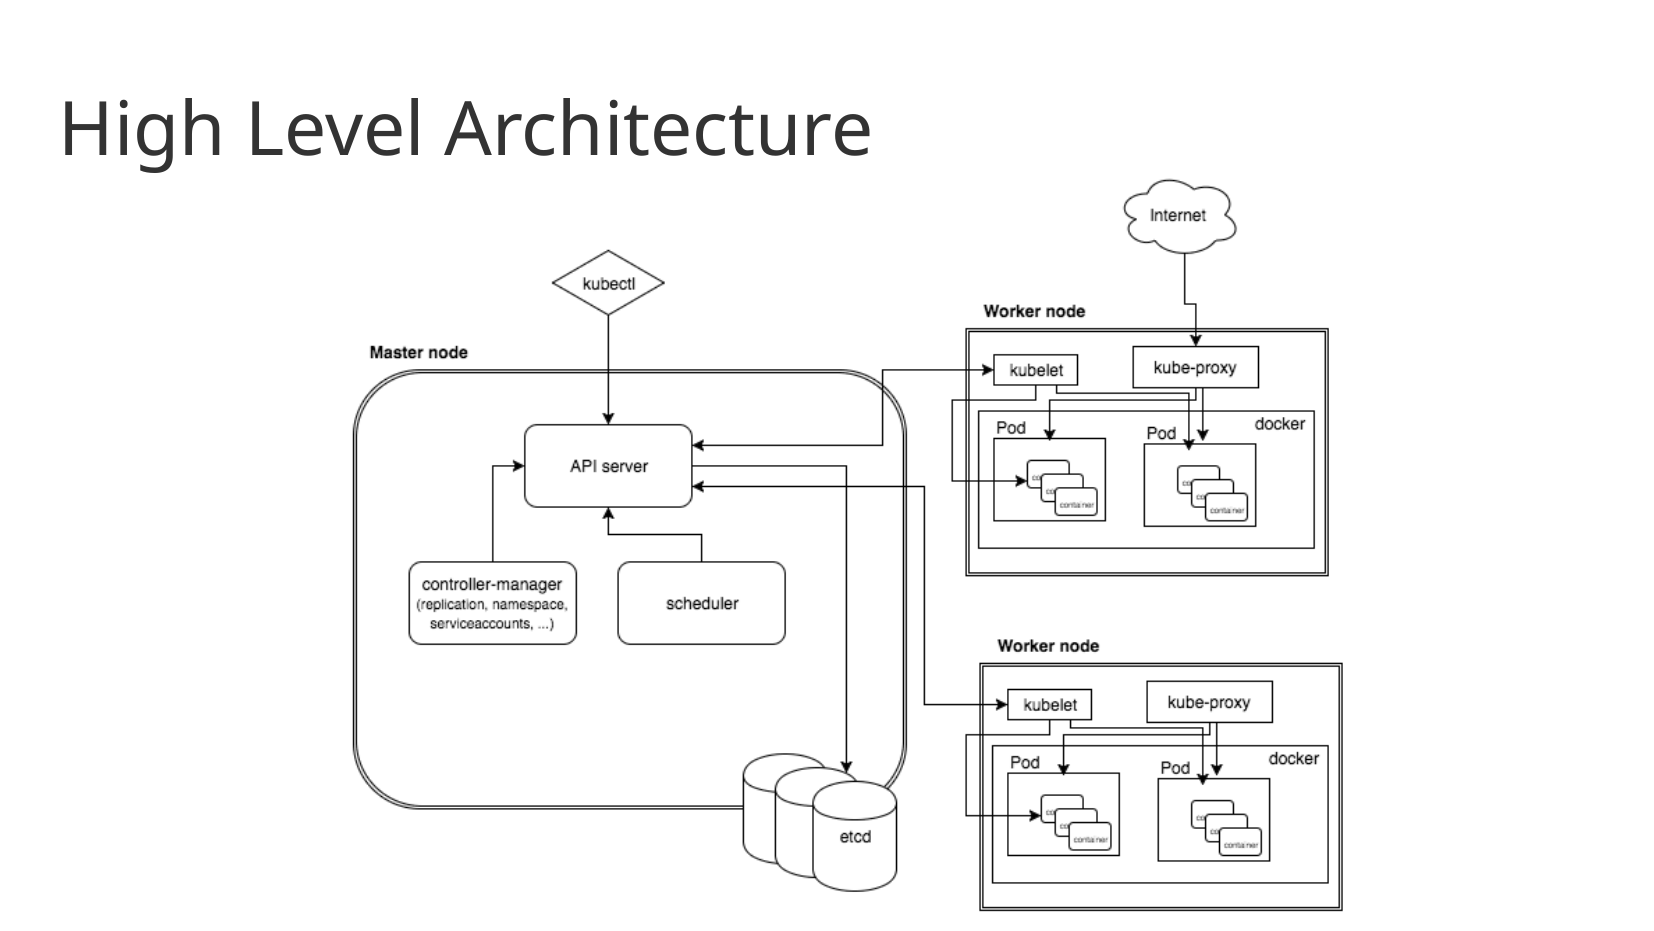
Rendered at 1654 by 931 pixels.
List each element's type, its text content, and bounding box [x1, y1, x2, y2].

title High Level Architecture [59, 59, 1595, 178]
picture [296, 165, 1400, 931]
